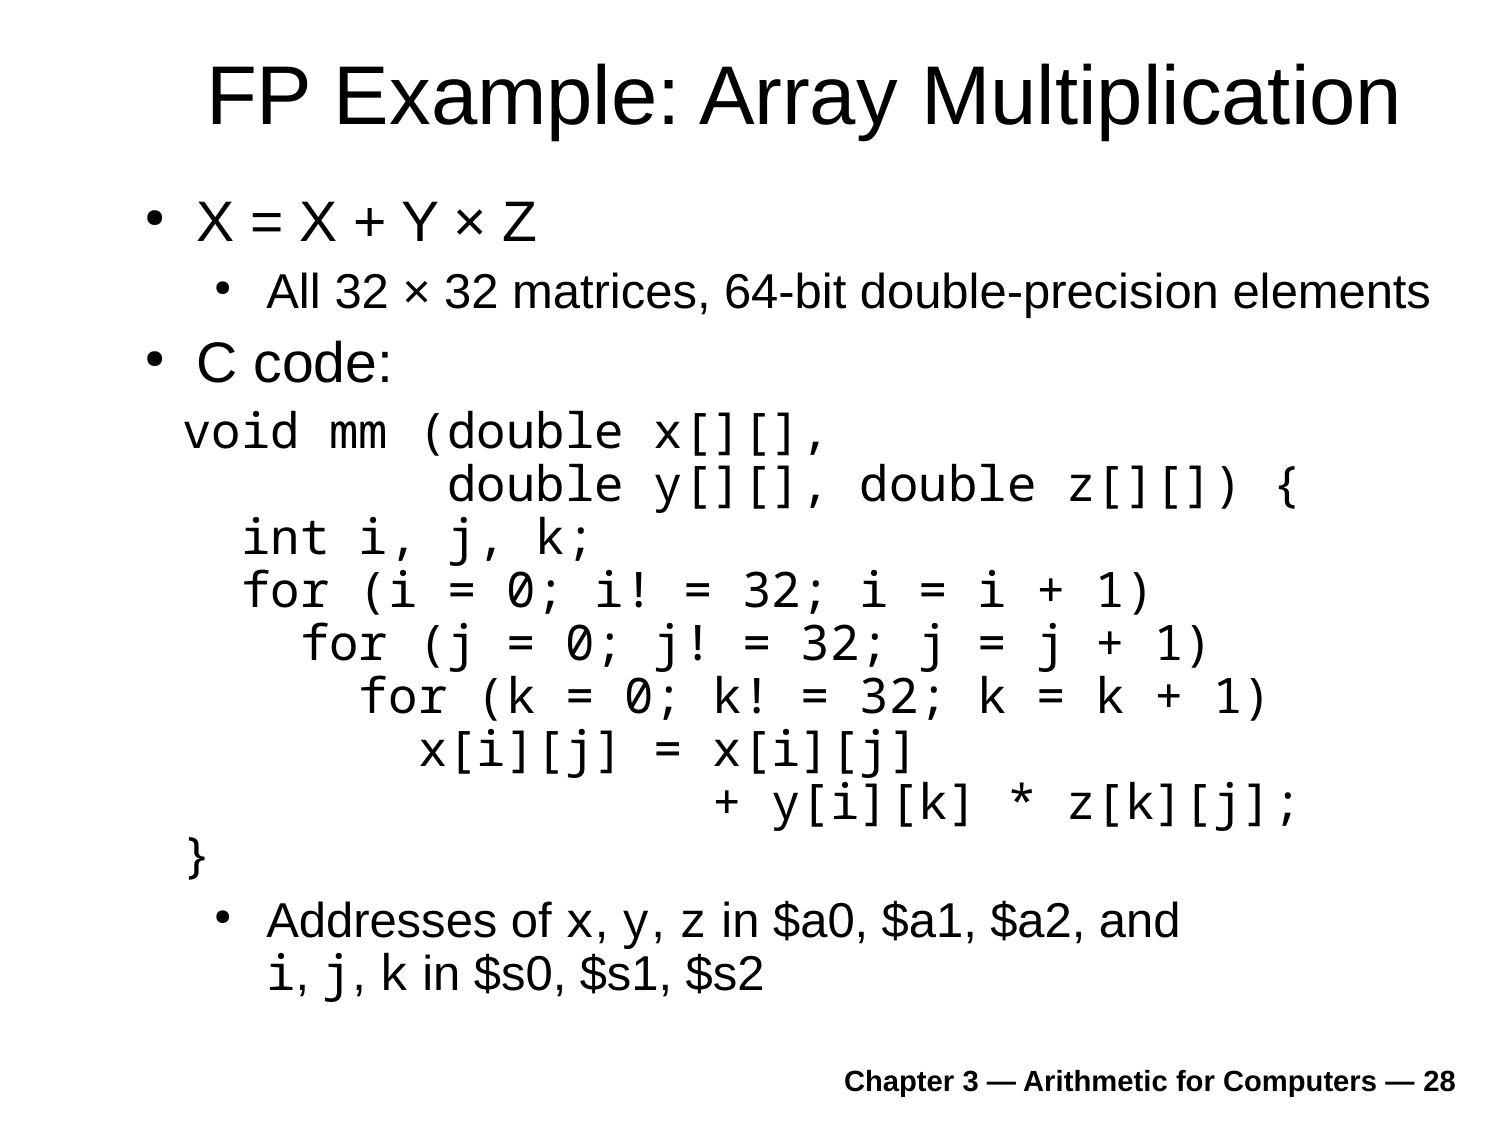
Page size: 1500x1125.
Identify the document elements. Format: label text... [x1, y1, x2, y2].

text_box Chapter 3 — Arithmetic for Computers — <number> [277, 1046, 1471, 1106]
title FP Example: Array Multiplication [112, 33, 1468, 149]
list X = X + Y × Z All 32 × 32 matrices, 64-bit double-precision elements C code: void mm (double x[][], double y[][], double z[][]) { int i, j, k; for (i = 0; i! = 32; i = i + 1) for (j = 0; j! = 32; j = j + 1) for (k = 0; k! = 32; k = k + 1) x[i][j] = x[i][j] + y[i][k] * z[k][j]; } Addresses of x, y, z in $a0, $a1, $a2, and i, j, k in $s0, $s1, $s2 [112, 184, 1469, 1024]
